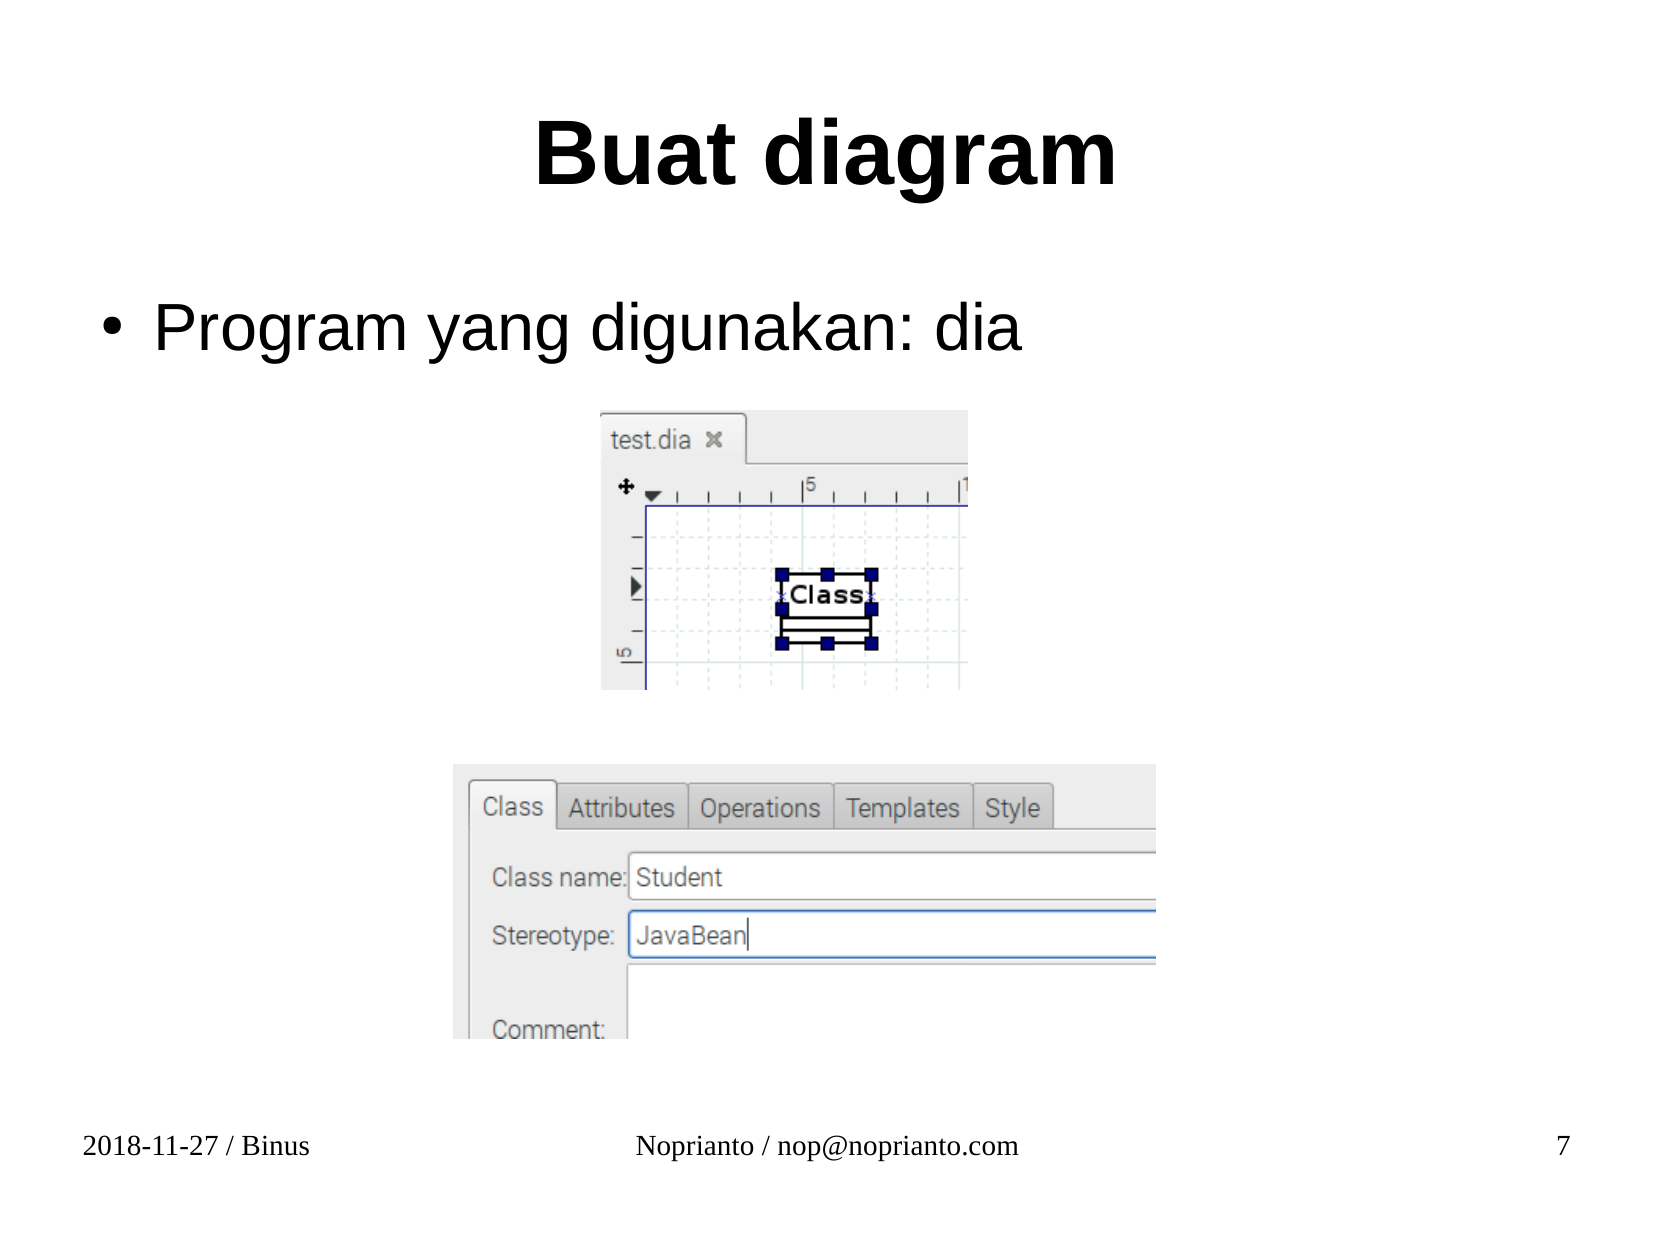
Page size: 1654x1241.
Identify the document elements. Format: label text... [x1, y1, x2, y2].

picture [600, 410, 968, 691]
list Program yang digunakan: dia [82, 290, 1571, 1010]
picture [453, 764, 1156, 1039]
title Buat diagram [82, 49, 1571, 257]
